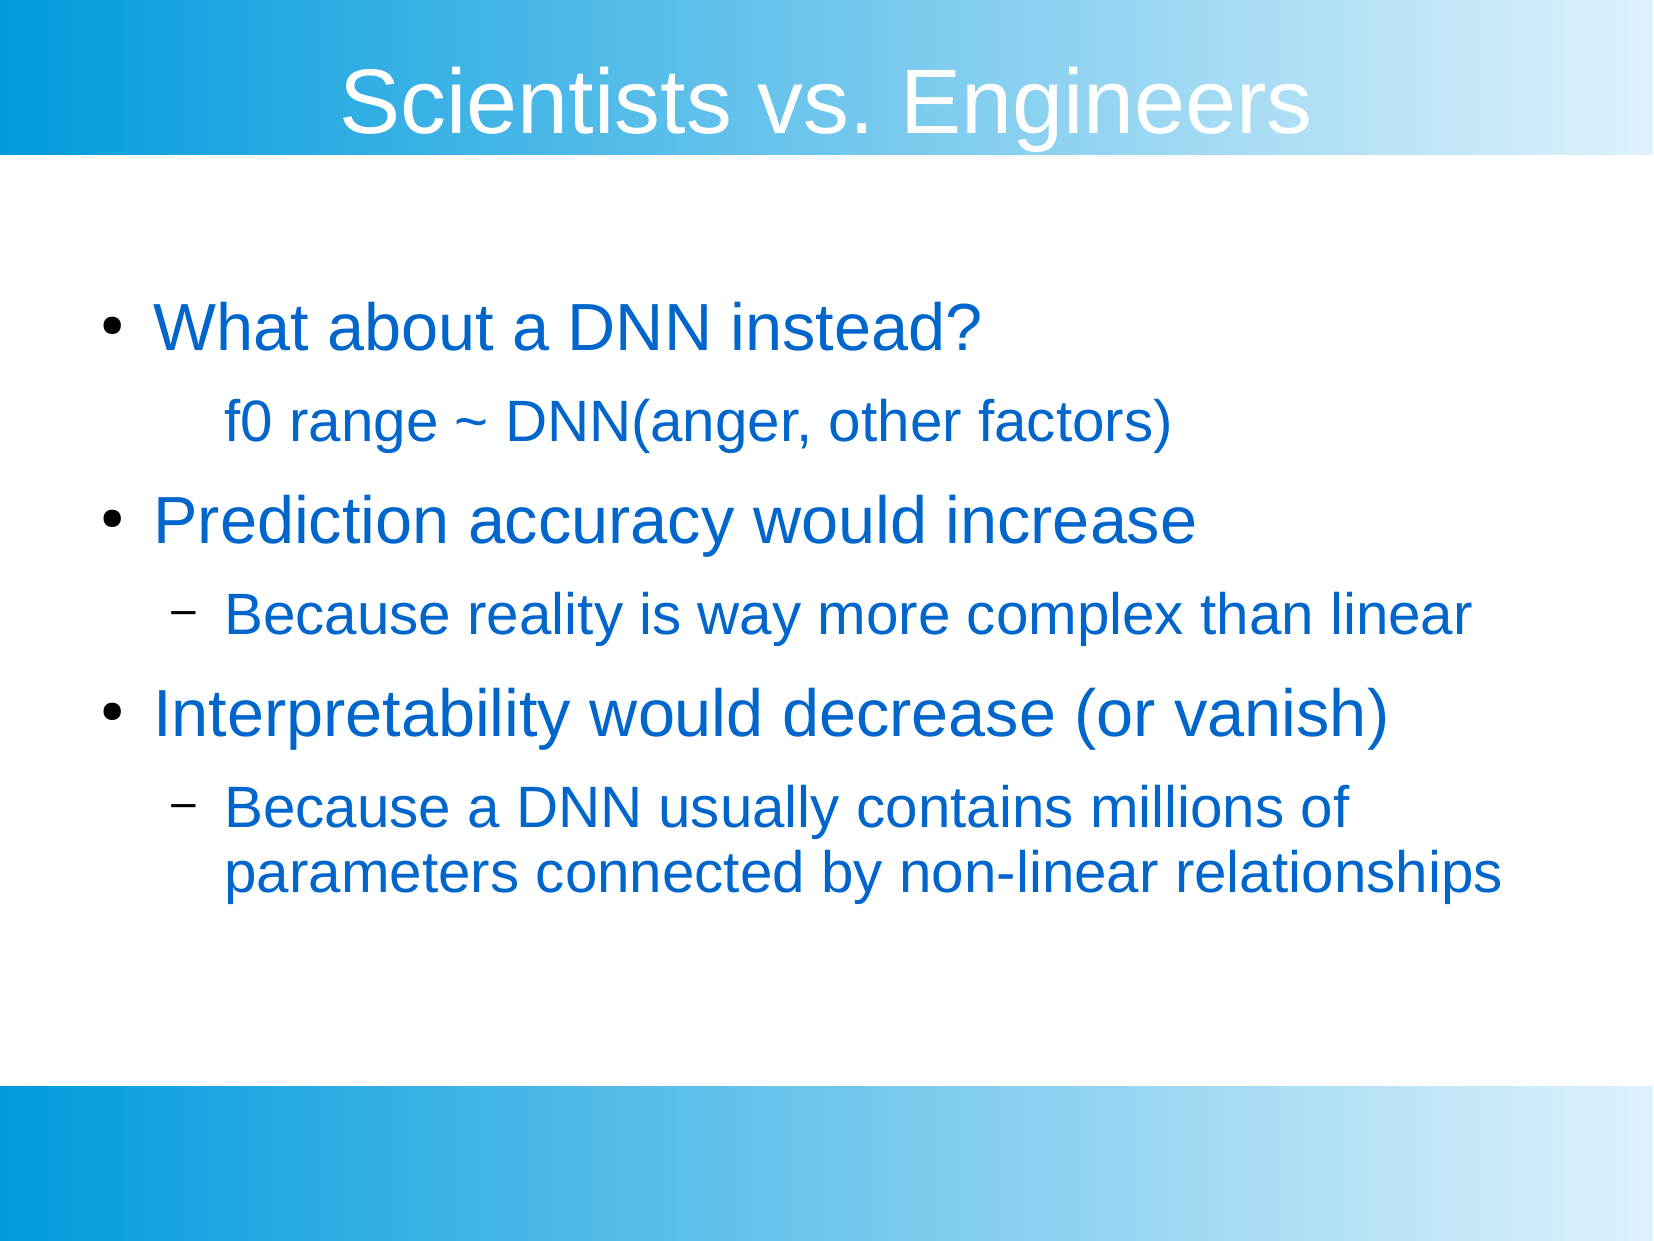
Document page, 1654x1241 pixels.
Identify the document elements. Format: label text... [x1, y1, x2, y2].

list What about a DNN instead? f0 range ~ DNN(anger, other factors) Prediction accuracy would increase Because reality is way more complex than linear Interpretability would decrease (or vanish) Because a DNN usually contains millions of parameters connected by non-linear relationships [82, 290, 1571, 1010]
title Scientists vs. Engineers [82, 49, 1571, 155]
